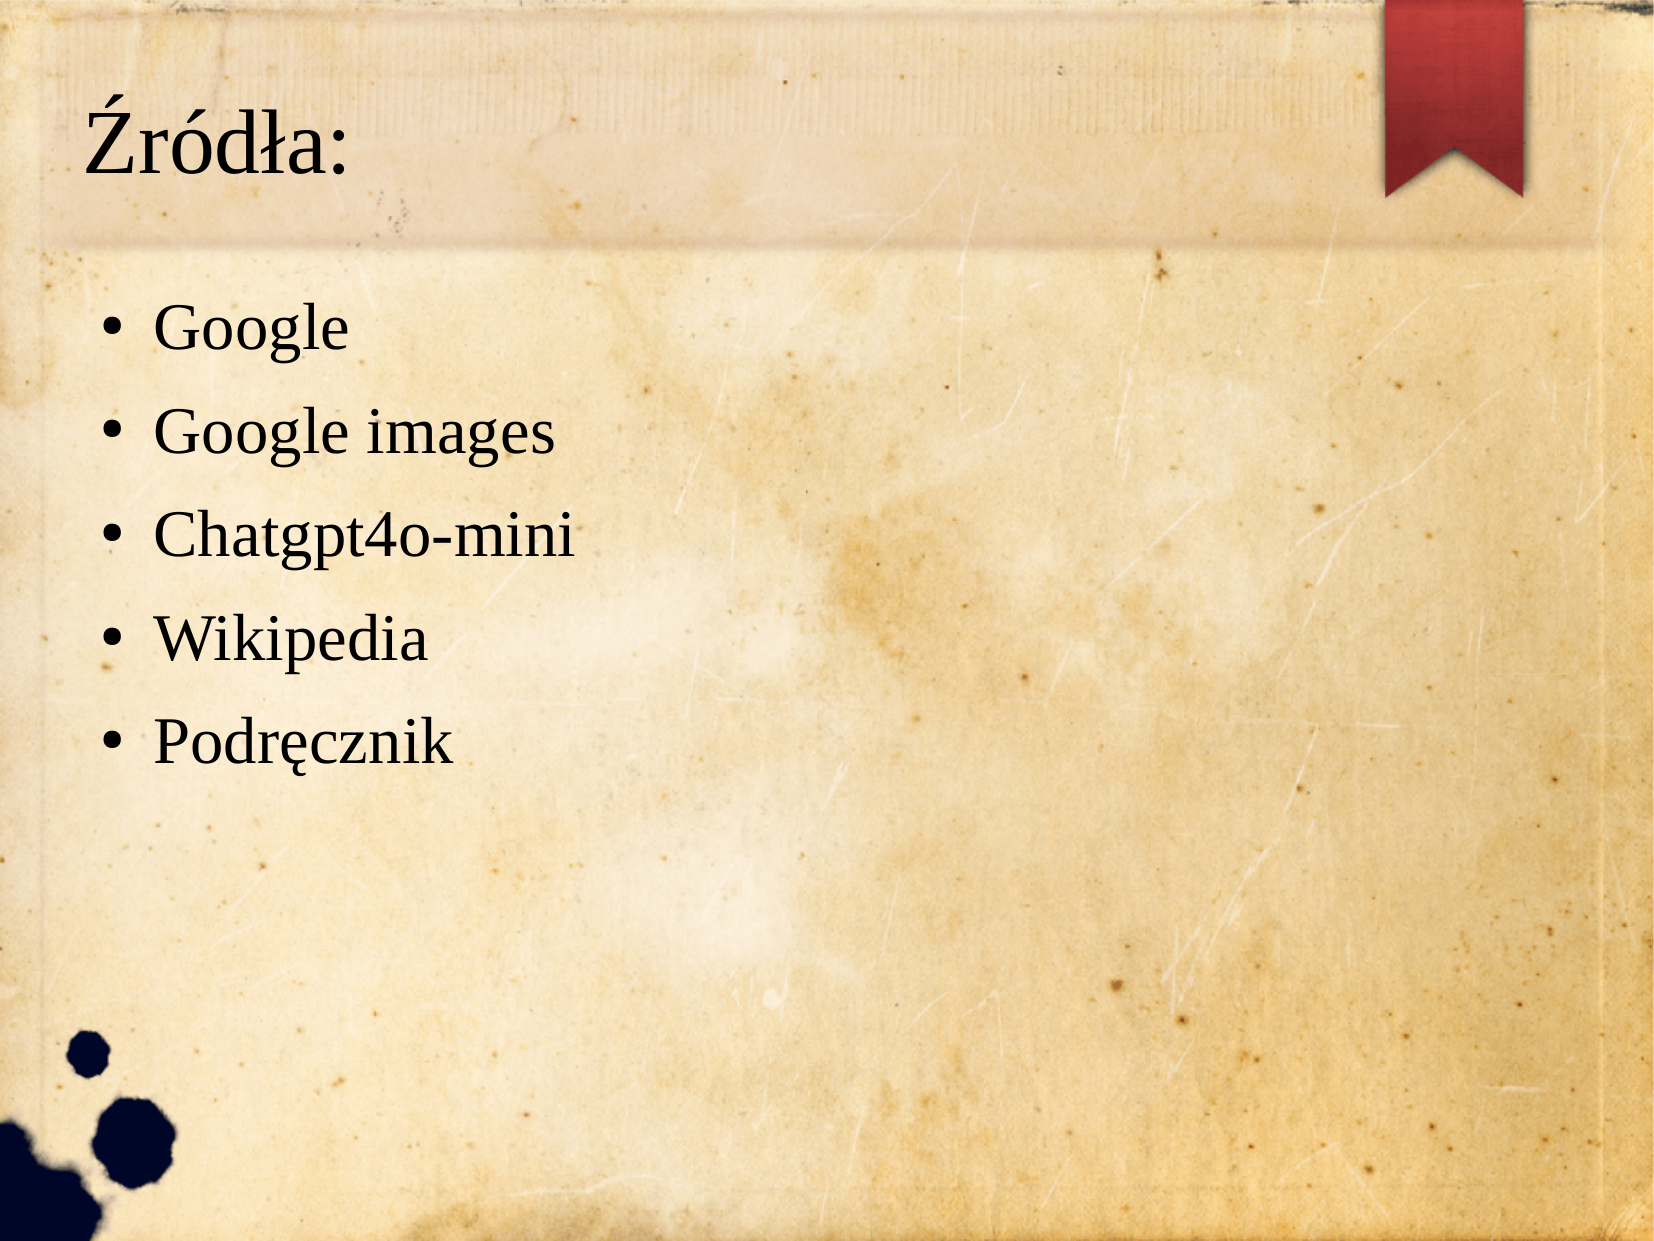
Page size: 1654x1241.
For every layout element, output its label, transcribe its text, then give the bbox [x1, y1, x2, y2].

title Źródła: [82, 49, 1347, 237]
list Google Google images Chatgpt4o-mini Wikipedia Podręcznik [82, 290, 1538, 1010]
picture [0, 0, 1654, 1241]
